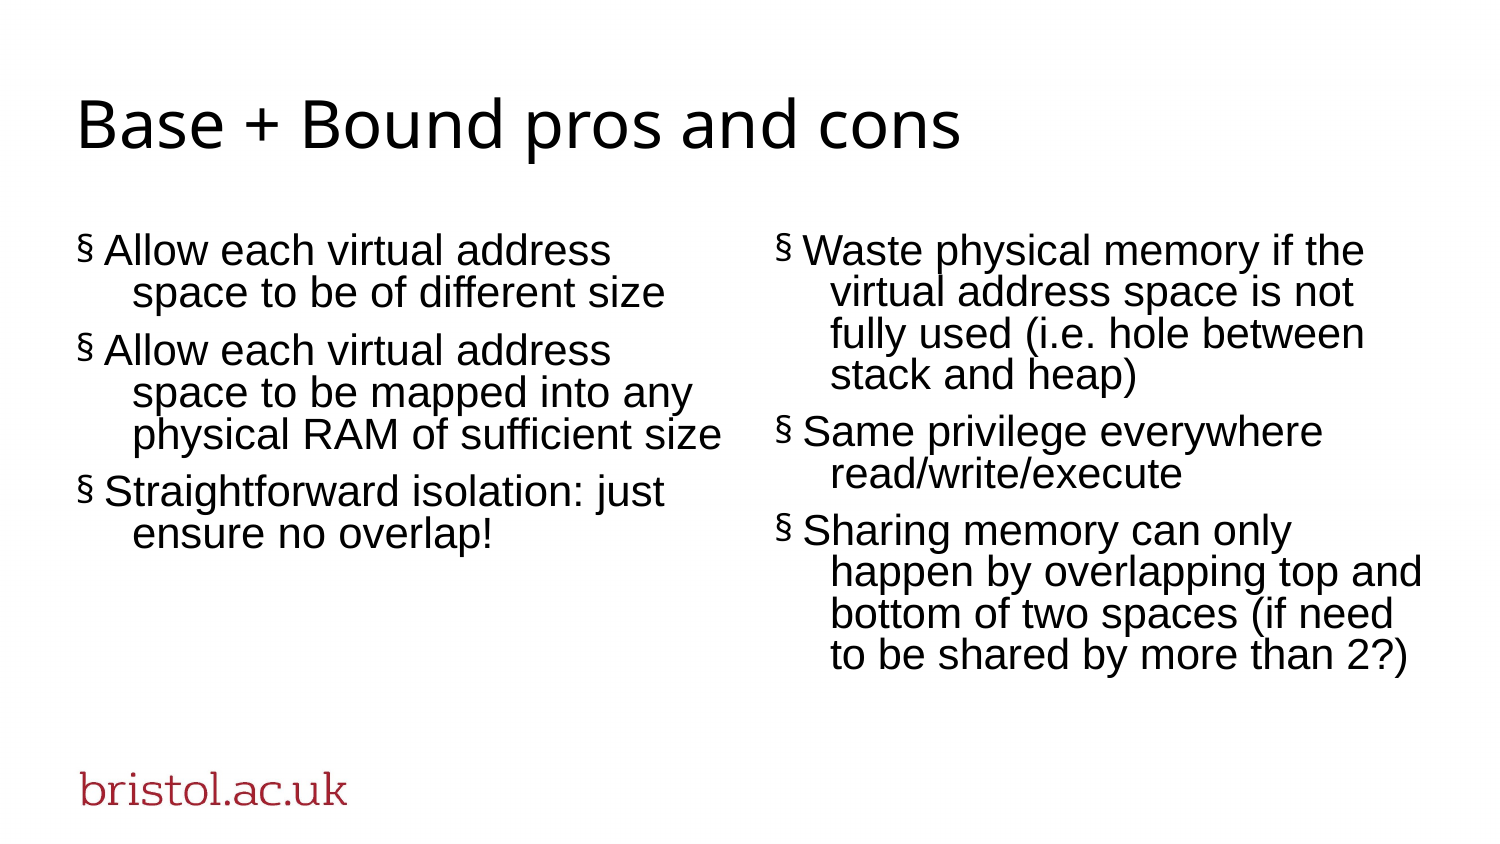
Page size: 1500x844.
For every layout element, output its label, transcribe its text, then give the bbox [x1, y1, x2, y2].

title Base + Bound pros and cons [60, 44, 1440, 209]
list Allow each virtual address space to be of different size Allow each virtual address space to be mapped into any physical RAM of sufficient size Straightforward isolation: just ensure no overlap! [60, 224, 741, 699]
list Waste physical memory if the virtual address space is not fully used (i.e. hole between stack and heap) Same privilege everywhere read/write/execute Sharing memory can only happen by overlapping top and bottom of two spaces (if need to be shared by more than 2?) [759, 224, 1440, 699]
